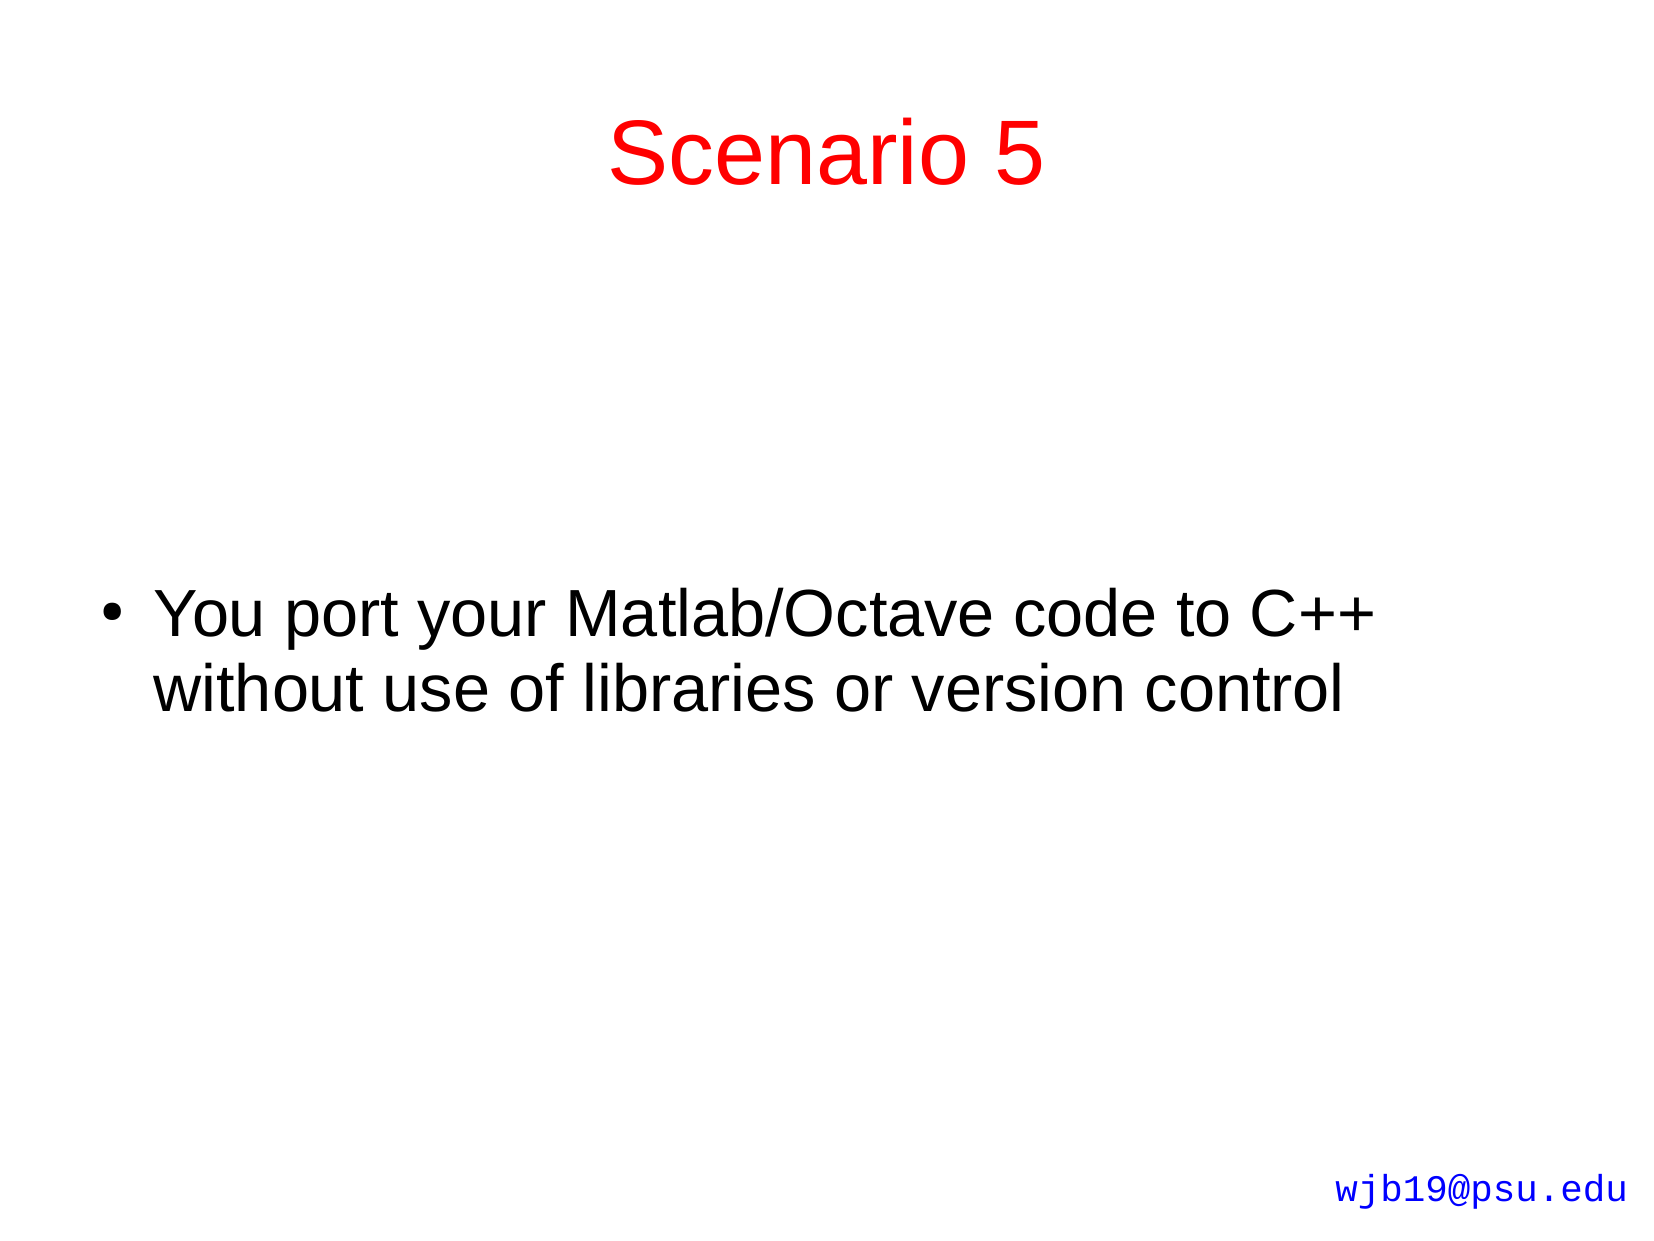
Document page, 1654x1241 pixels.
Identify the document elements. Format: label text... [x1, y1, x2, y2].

list You port your Matlab/Octave code to C++ without use of libraries or version control [82, 296, 1576, 1111]
text_box wjb19@psu.edu [1320, 1162, 1643, 1220]
title Scenario 5 [82, 49, 1571, 257]
